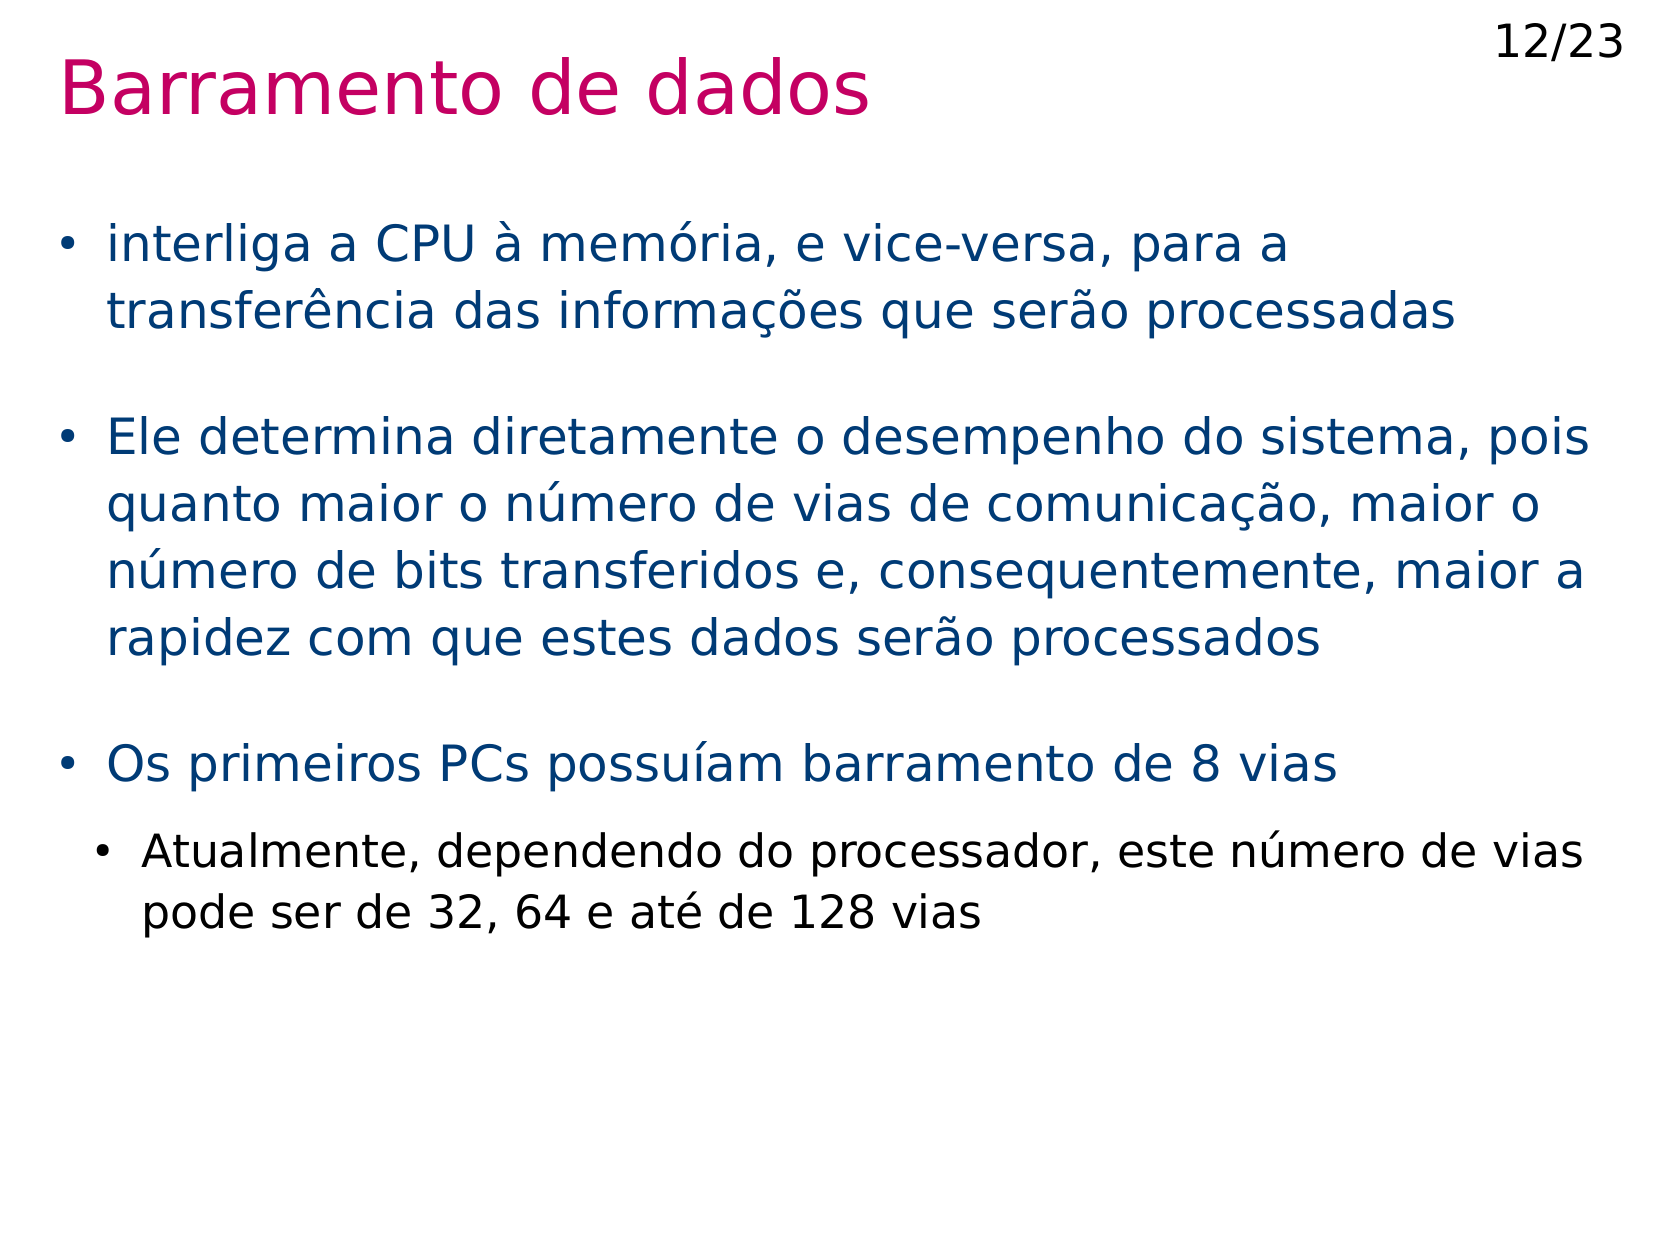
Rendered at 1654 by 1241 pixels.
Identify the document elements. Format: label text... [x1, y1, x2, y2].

title Barramento de dados [59, 29, 1625, 148]
list interliga a CPU à memória, e vice-versa, para a transferência das informações que serão processadas Ele determina diretamente o desempenho do sistema, pois quanto maior o número de vias de comunicação, maior o número de bits transferidos e, consequentemente, maior a rapidez com que estes dados serão processados Os primeiros PCs possuíam barramento de 8 vias Atualmente, dependendo do processador, este número de vias pode ser de 32, 64 e até de 128 vias [59, 206, 1625, 1211]
